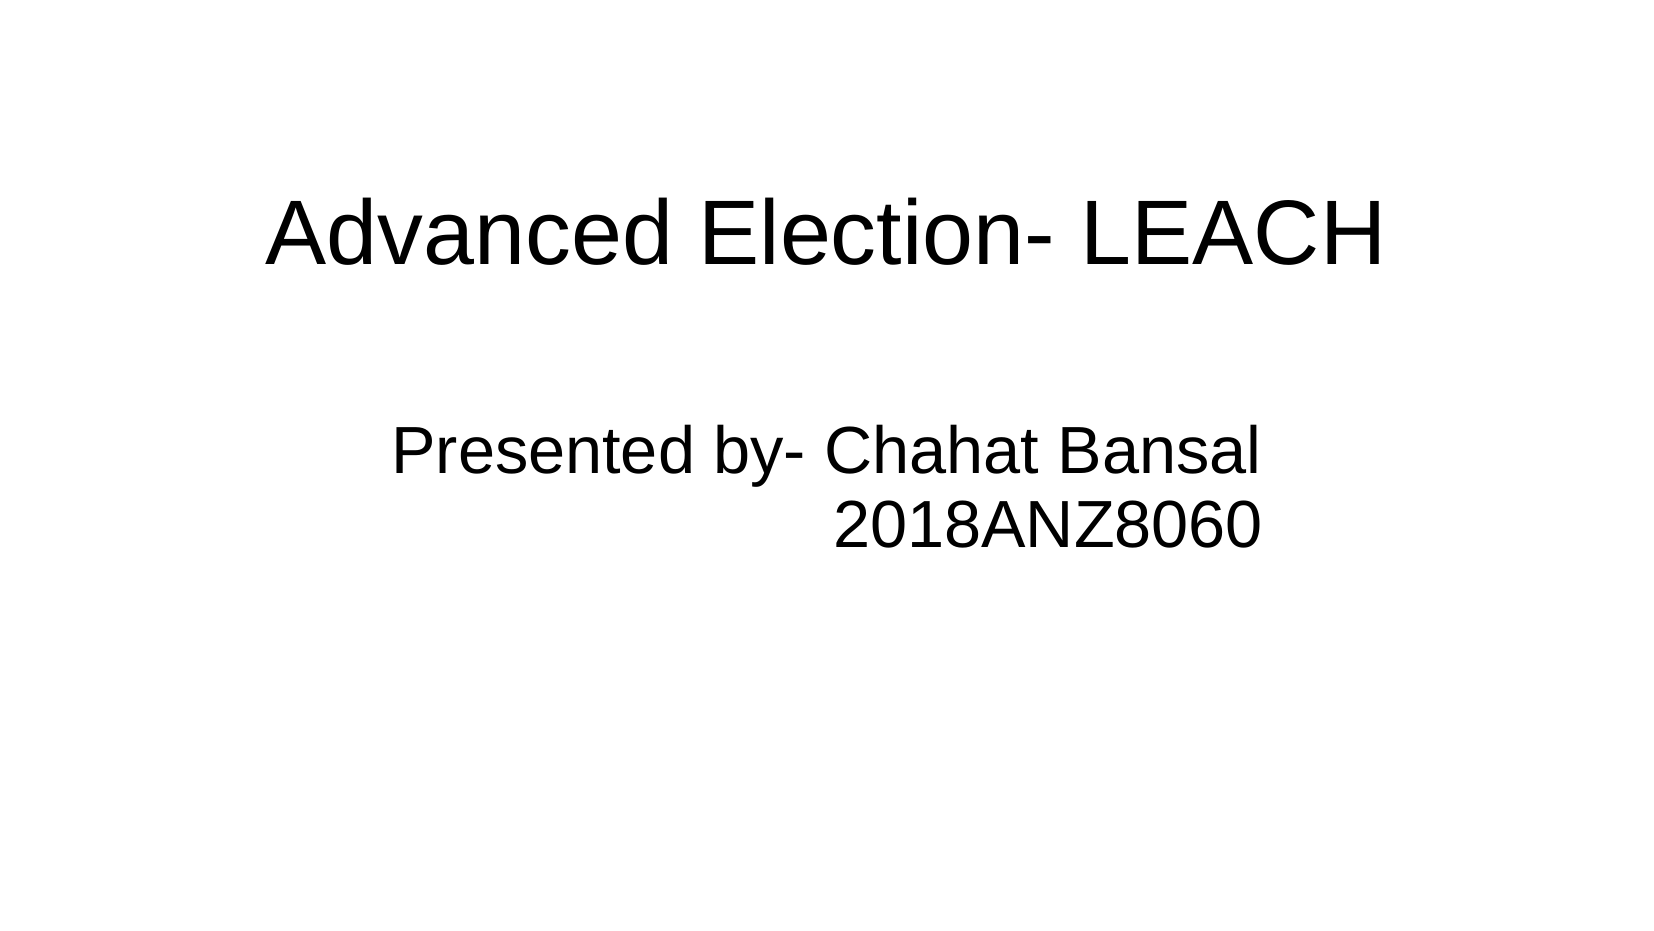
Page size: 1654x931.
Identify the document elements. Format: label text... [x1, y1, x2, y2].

subtitle Presented by- Chahat Bansal 2018ANZ8060 [82, 217, 1571, 758]
title Advanced Election- LEACH [82, 155, 1571, 217]
